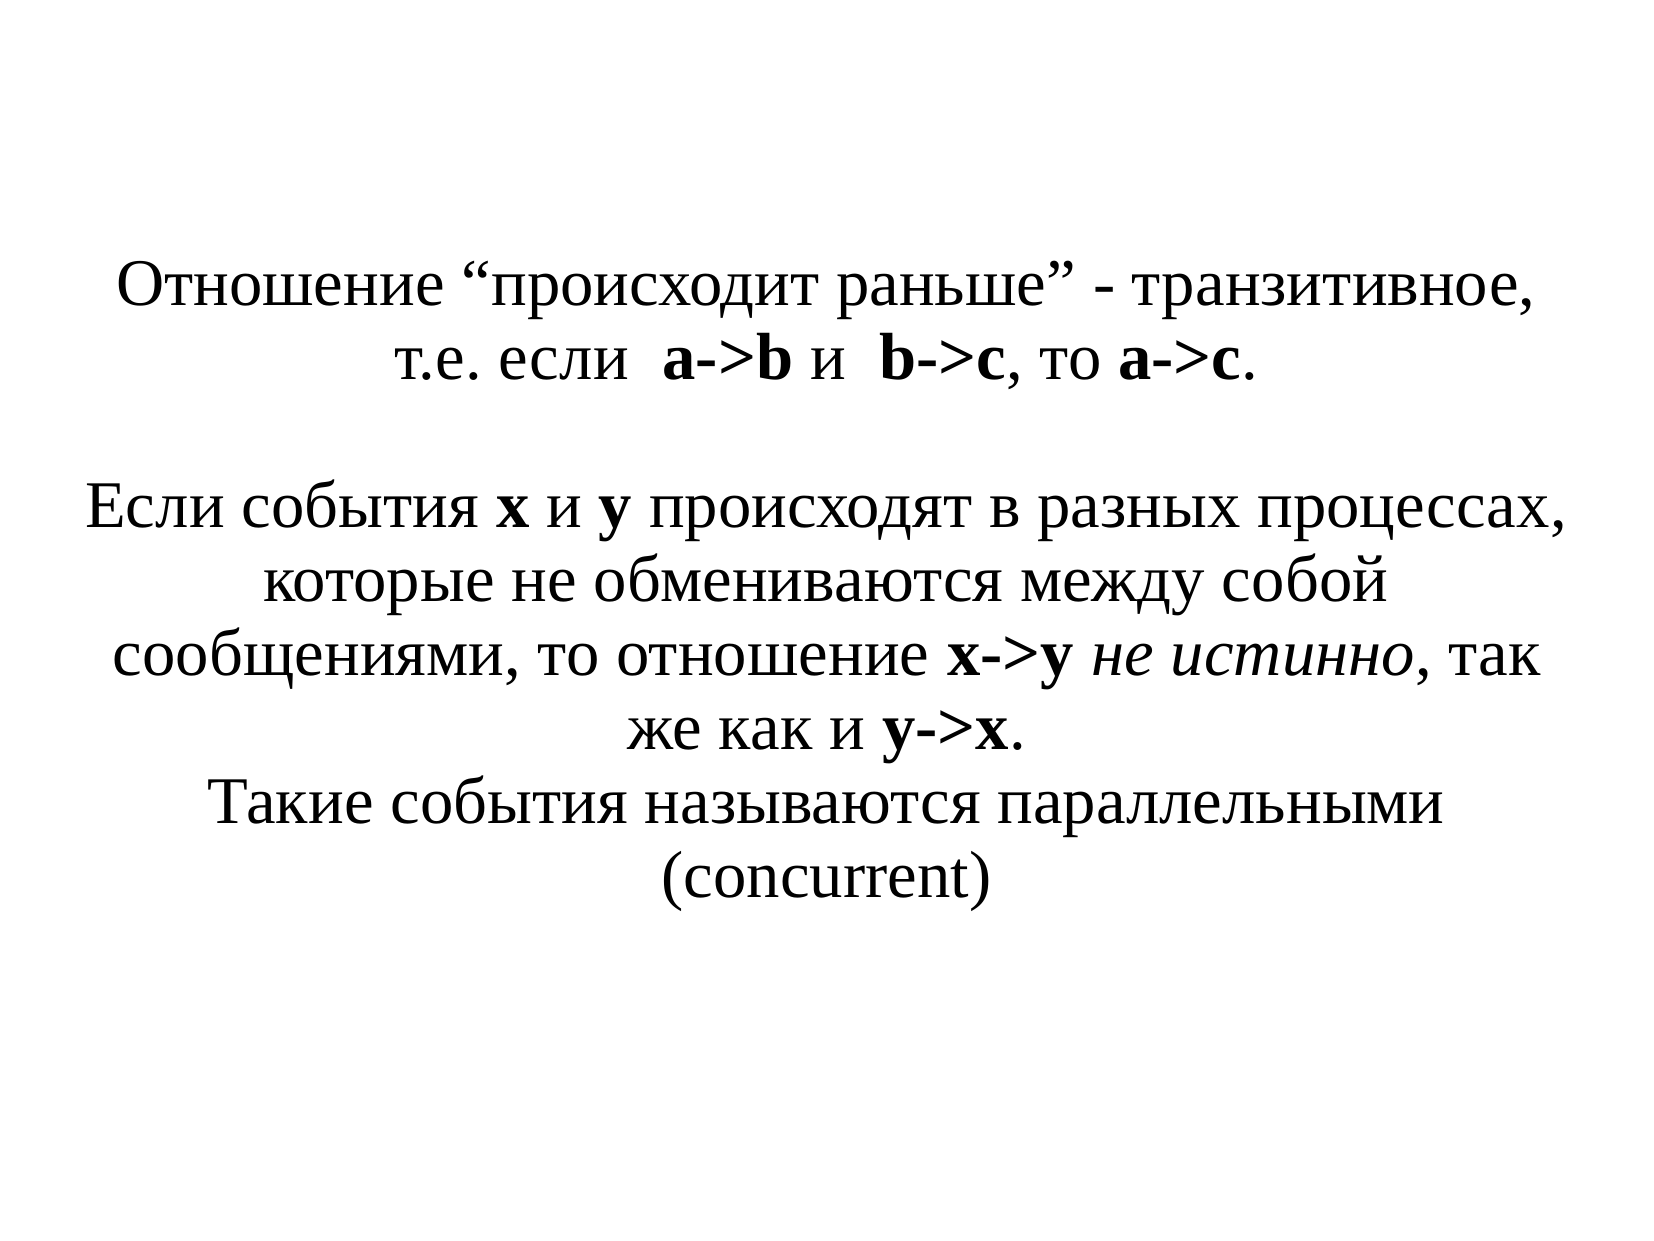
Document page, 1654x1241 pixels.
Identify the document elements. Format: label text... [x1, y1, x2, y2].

subtitle Отношение “происходит раньше” - транзитивное, т.е. если a->b и b->c, то a->c. Если события x и y происходят в разных процессах, которые не обмениваются между собой сообщениями, то отношение x->y не истинно, так же как и y->x. Такие события называются параллельными (concurrent) [82, 49, 1571, 1109]
